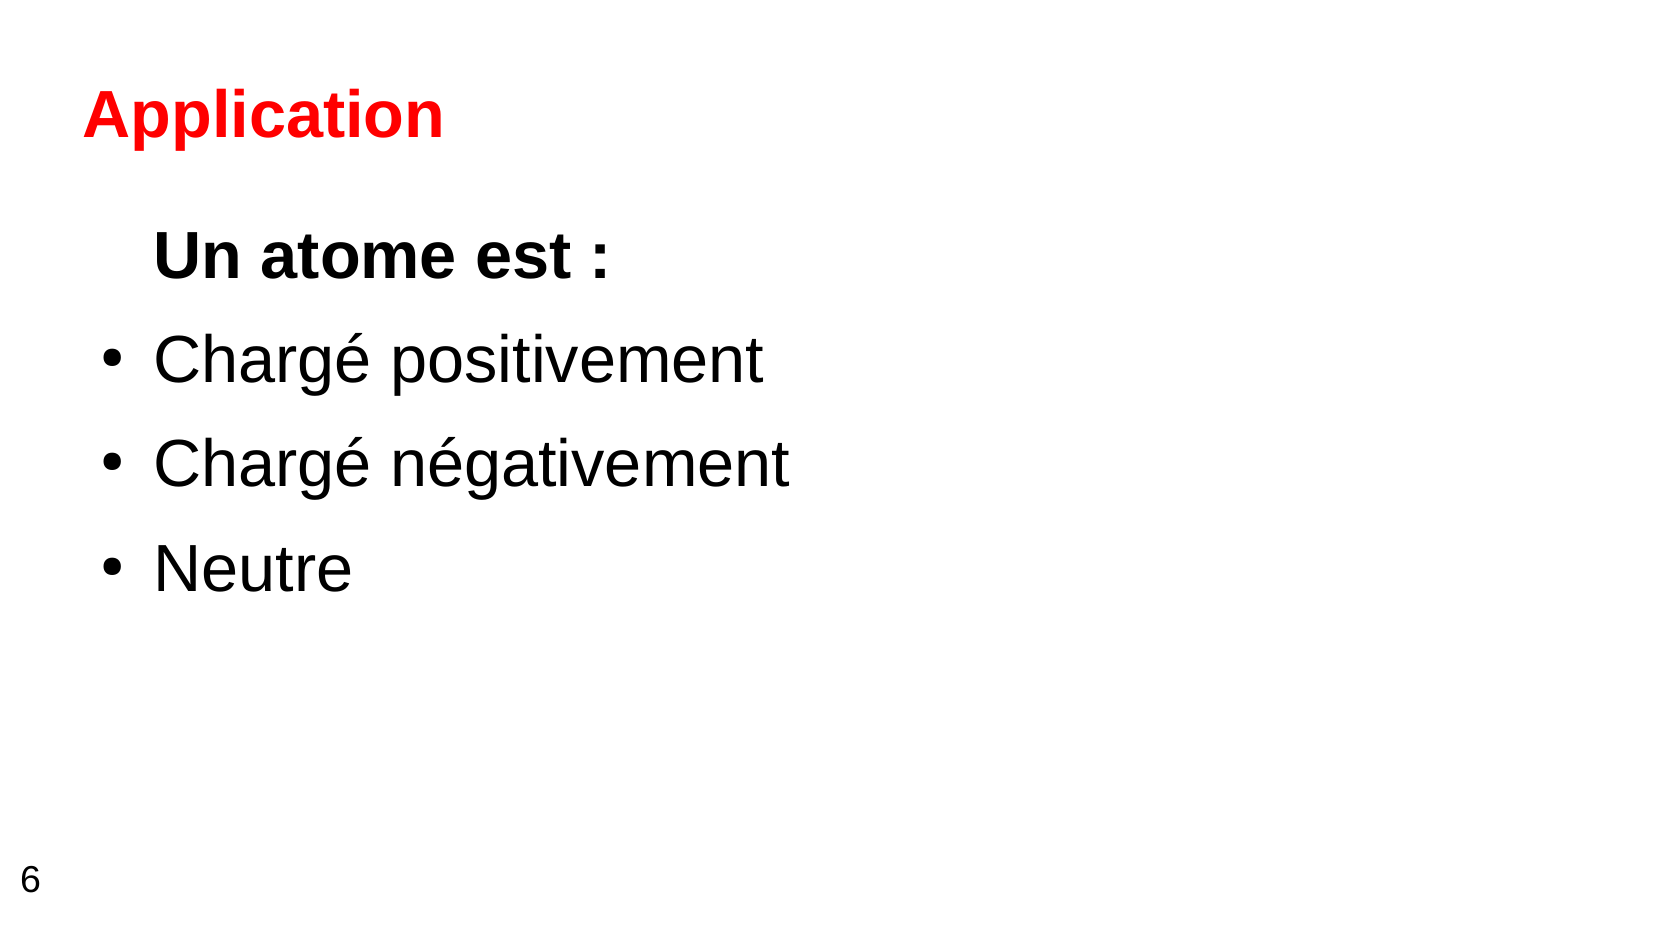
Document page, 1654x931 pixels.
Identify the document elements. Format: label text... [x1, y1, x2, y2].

text_box <number> [5, 850, 634, 921]
title Application [82, 37, 1571, 193]
list Un atome est : Chargé positivement Chargé négativement Neutre [82, 217, 1571, 643]
